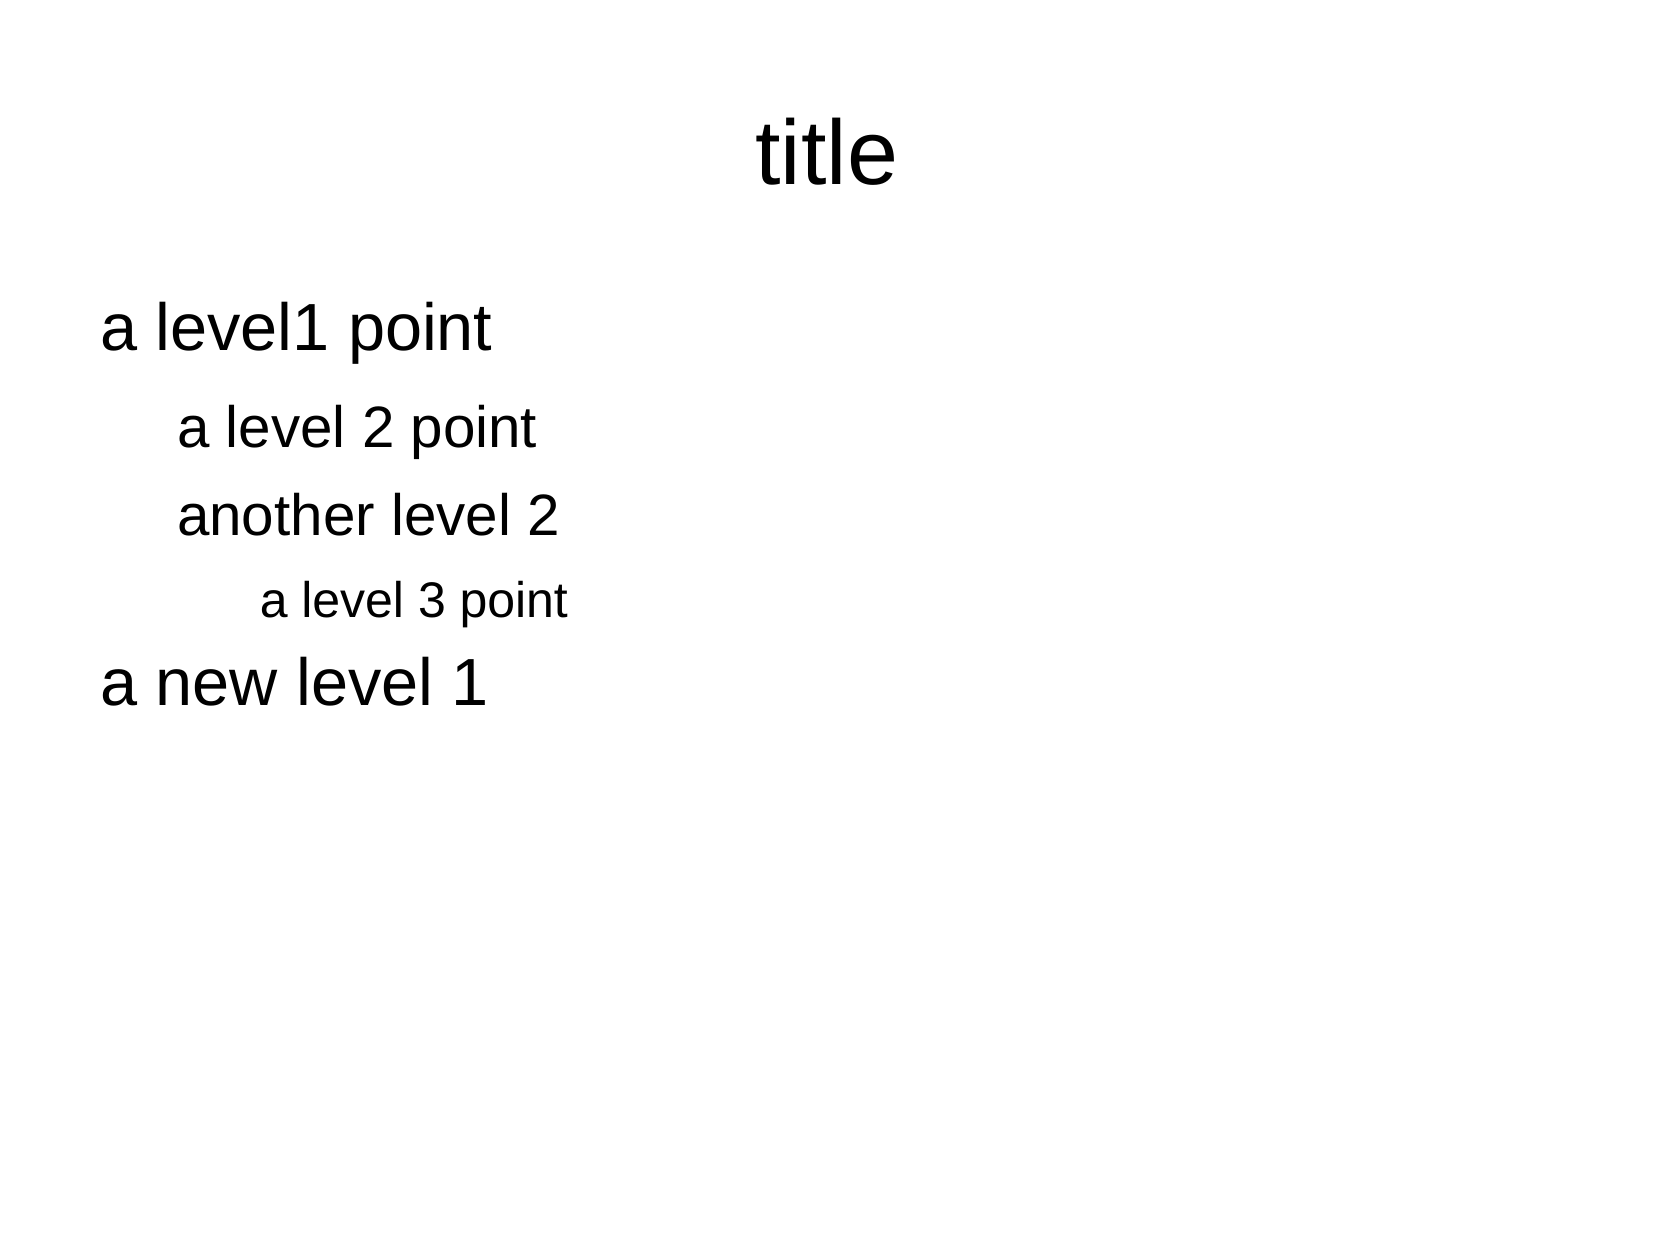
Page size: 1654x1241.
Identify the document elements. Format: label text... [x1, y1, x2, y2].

title title [82, 49, 1571, 257]
list a level1 point a level 2 point another level 2 a level 3 point a new level 1 [82, 290, 1571, 1109]
